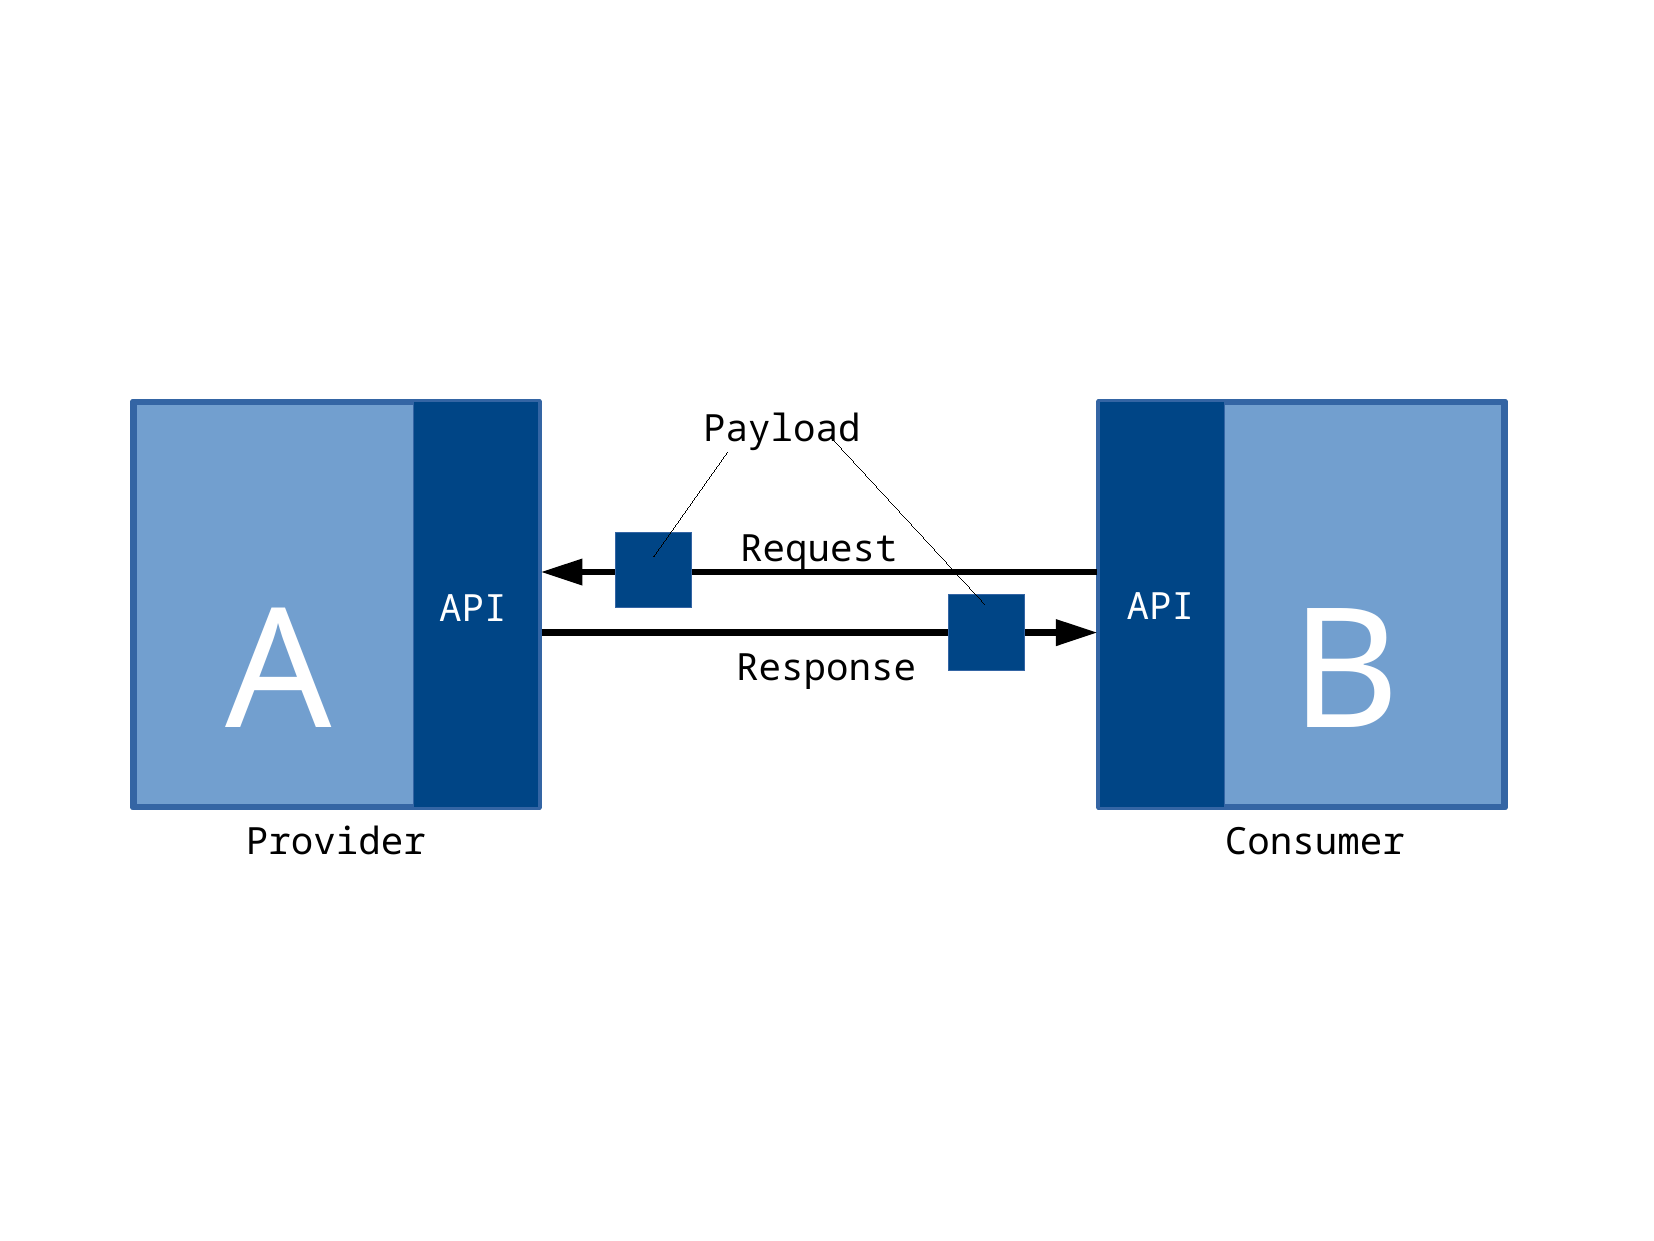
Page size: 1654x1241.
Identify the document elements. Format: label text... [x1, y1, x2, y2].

text_box B [1277, 541, 1422, 751]
text_box Response [721, 632, 932, 691]
text_box [615, 532, 692, 608]
text_box A [210, 541, 358, 751]
text_box API [424, 574, 522, 633]
text_box Request [725, 513, 913, 573]
text_box API [1111, 572, 1209, 631]
text_box [1099, 401, 1501, 808]
text_box Payload [688, 393, 876, 453]
text_box Consumer [1210, 807, 1420, 866]
text_box [948, 594, 1025, 671]
text_box [137, 401, 539, 808]
text_box Provider [231, 807, 441, 866]
